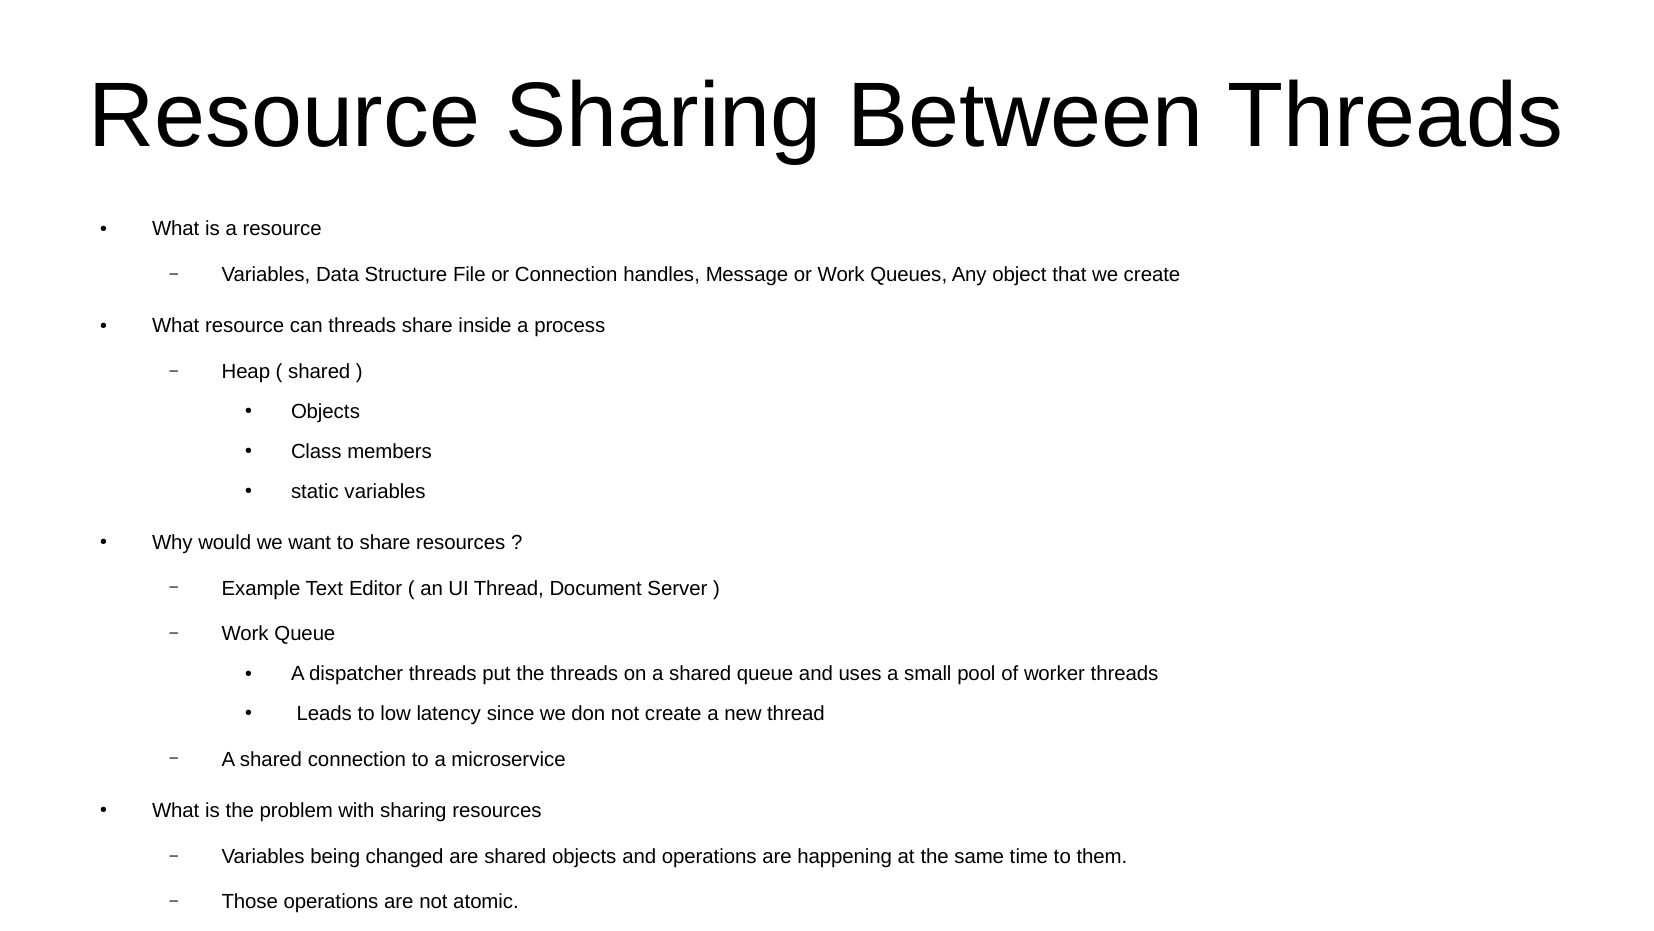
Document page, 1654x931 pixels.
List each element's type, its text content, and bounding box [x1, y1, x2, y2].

title Resource Sharing Between Threads [82, 37, 1571, 193]
list What is a resource Variables, Data Structure File or Connection handles, Message or Work Queues, Any object that we create What resource can threads share inside a process Heap ( shared ) Objects Class members static variables Why would we want to share resources ? Example Text Editor ( an UI Thread, Document Server ) Work Queue A dispatcher threads put the threads on a shared queue and uses a small pool of worker threads Leads to low latency since we don not create a new thread A shared connection to a microservice What is the problem with sharing resources Variables being changed are shared objects and operations are happening at the same time to them. Those operations are not atomic. [82, 217, 1651, 916]
